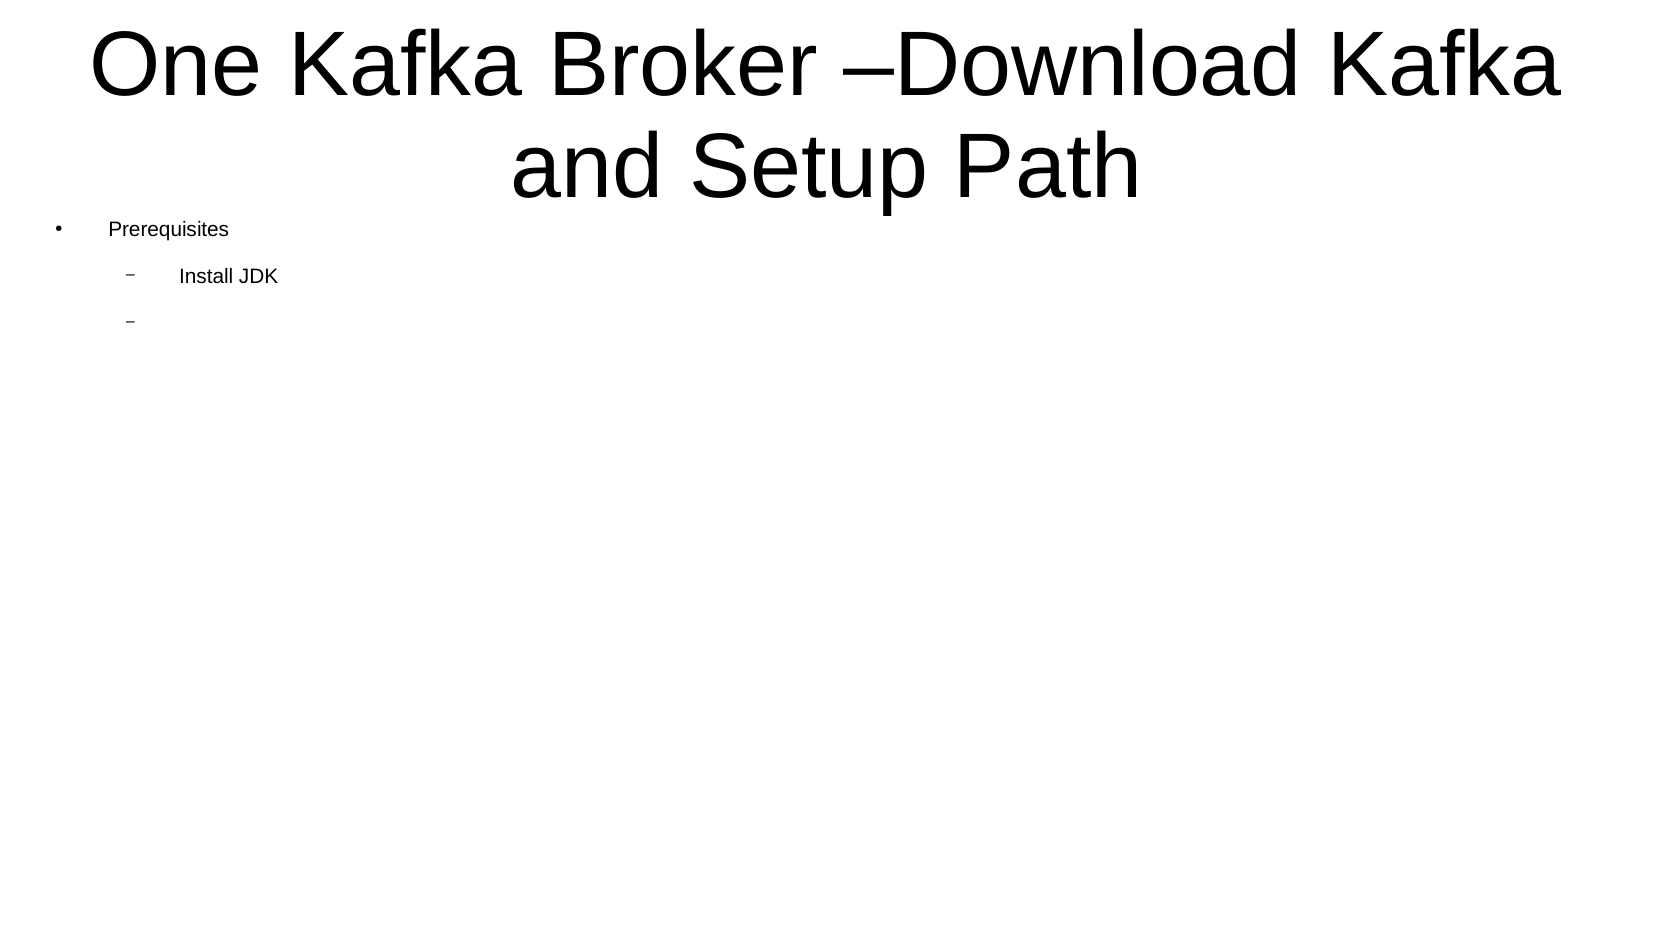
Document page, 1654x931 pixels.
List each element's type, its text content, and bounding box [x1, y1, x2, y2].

list Prerequisites Install JDK [37, 217, 1571, 901]
title One Kafka Broker –Download Kafka and Setup Path [82, 12, 1571, 217]
